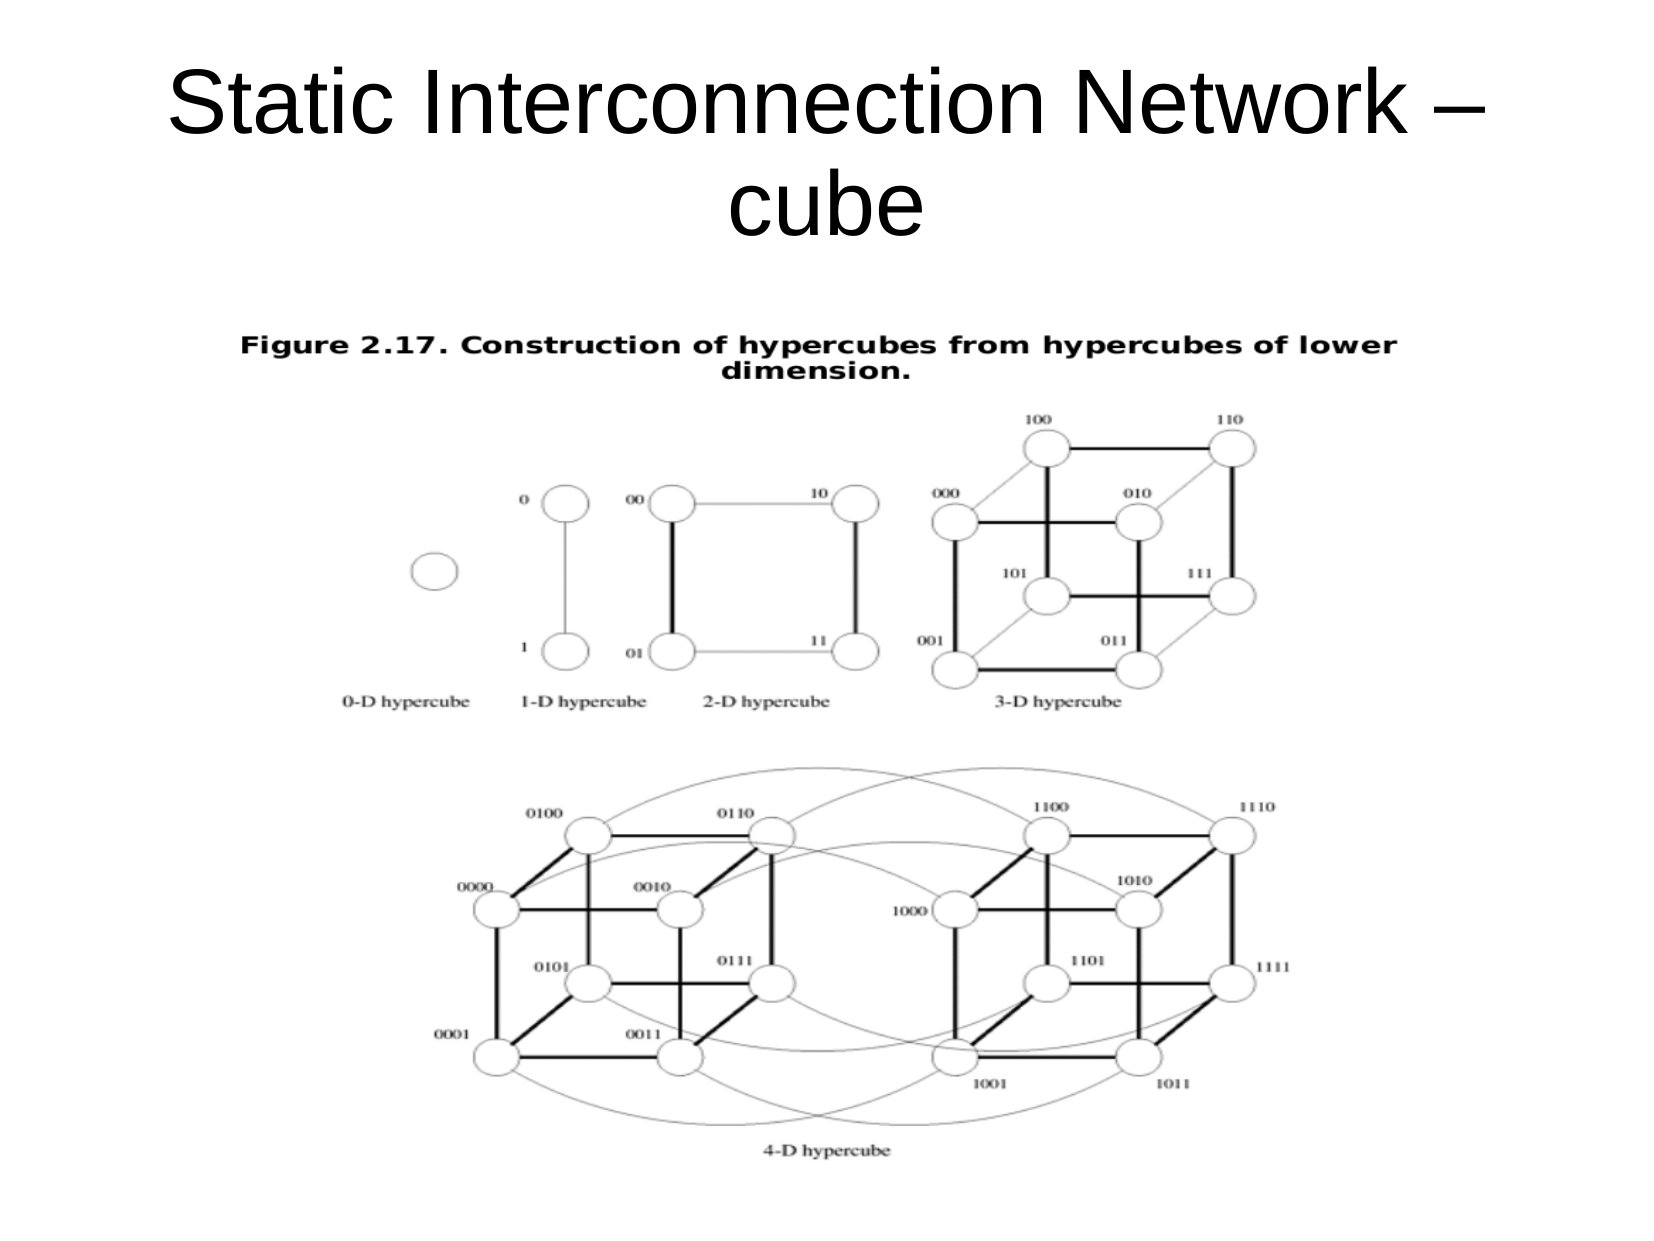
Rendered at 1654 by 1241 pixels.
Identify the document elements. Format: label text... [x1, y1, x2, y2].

picture [224, 329, 1406, 1163]
title Static Interconnection Network – cube [82, 49, 1571, 257]
